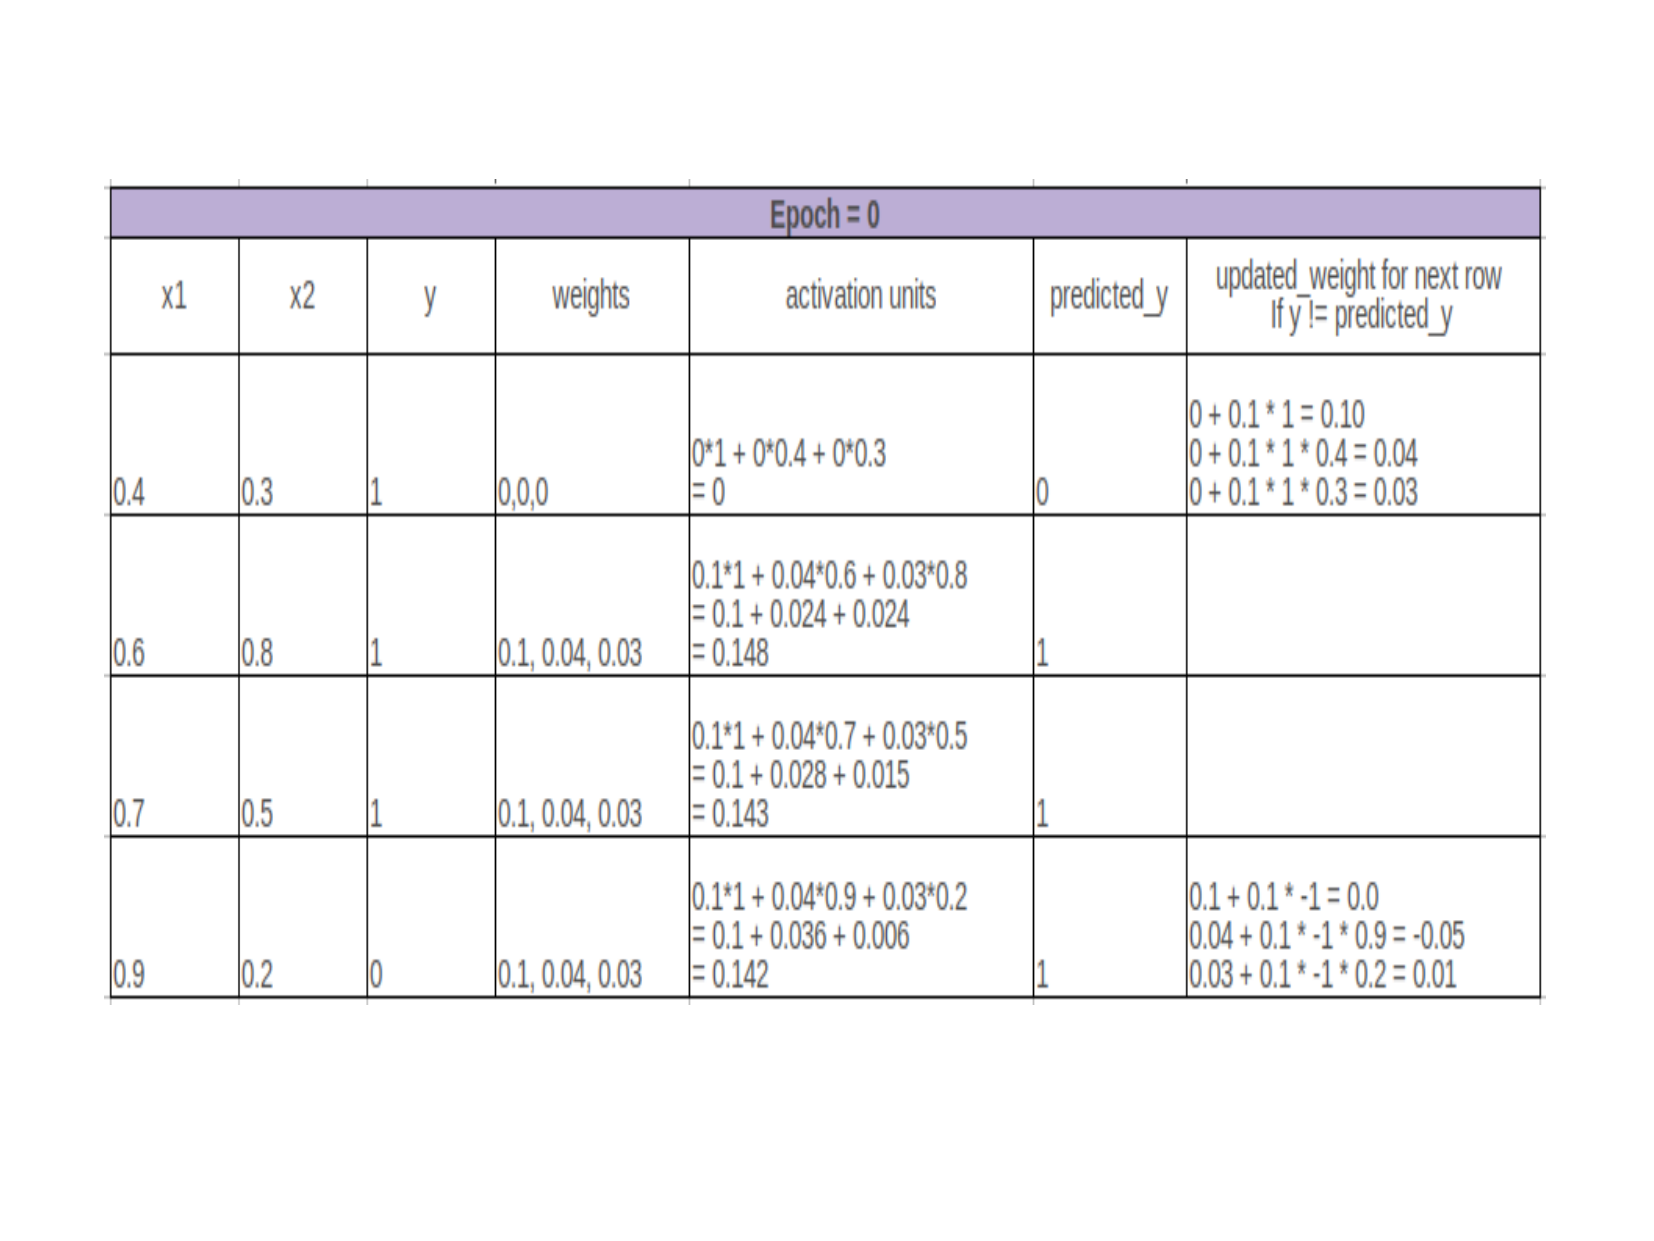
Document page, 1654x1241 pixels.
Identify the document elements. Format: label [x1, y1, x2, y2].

picture [104, 179, 1546, 1006]
